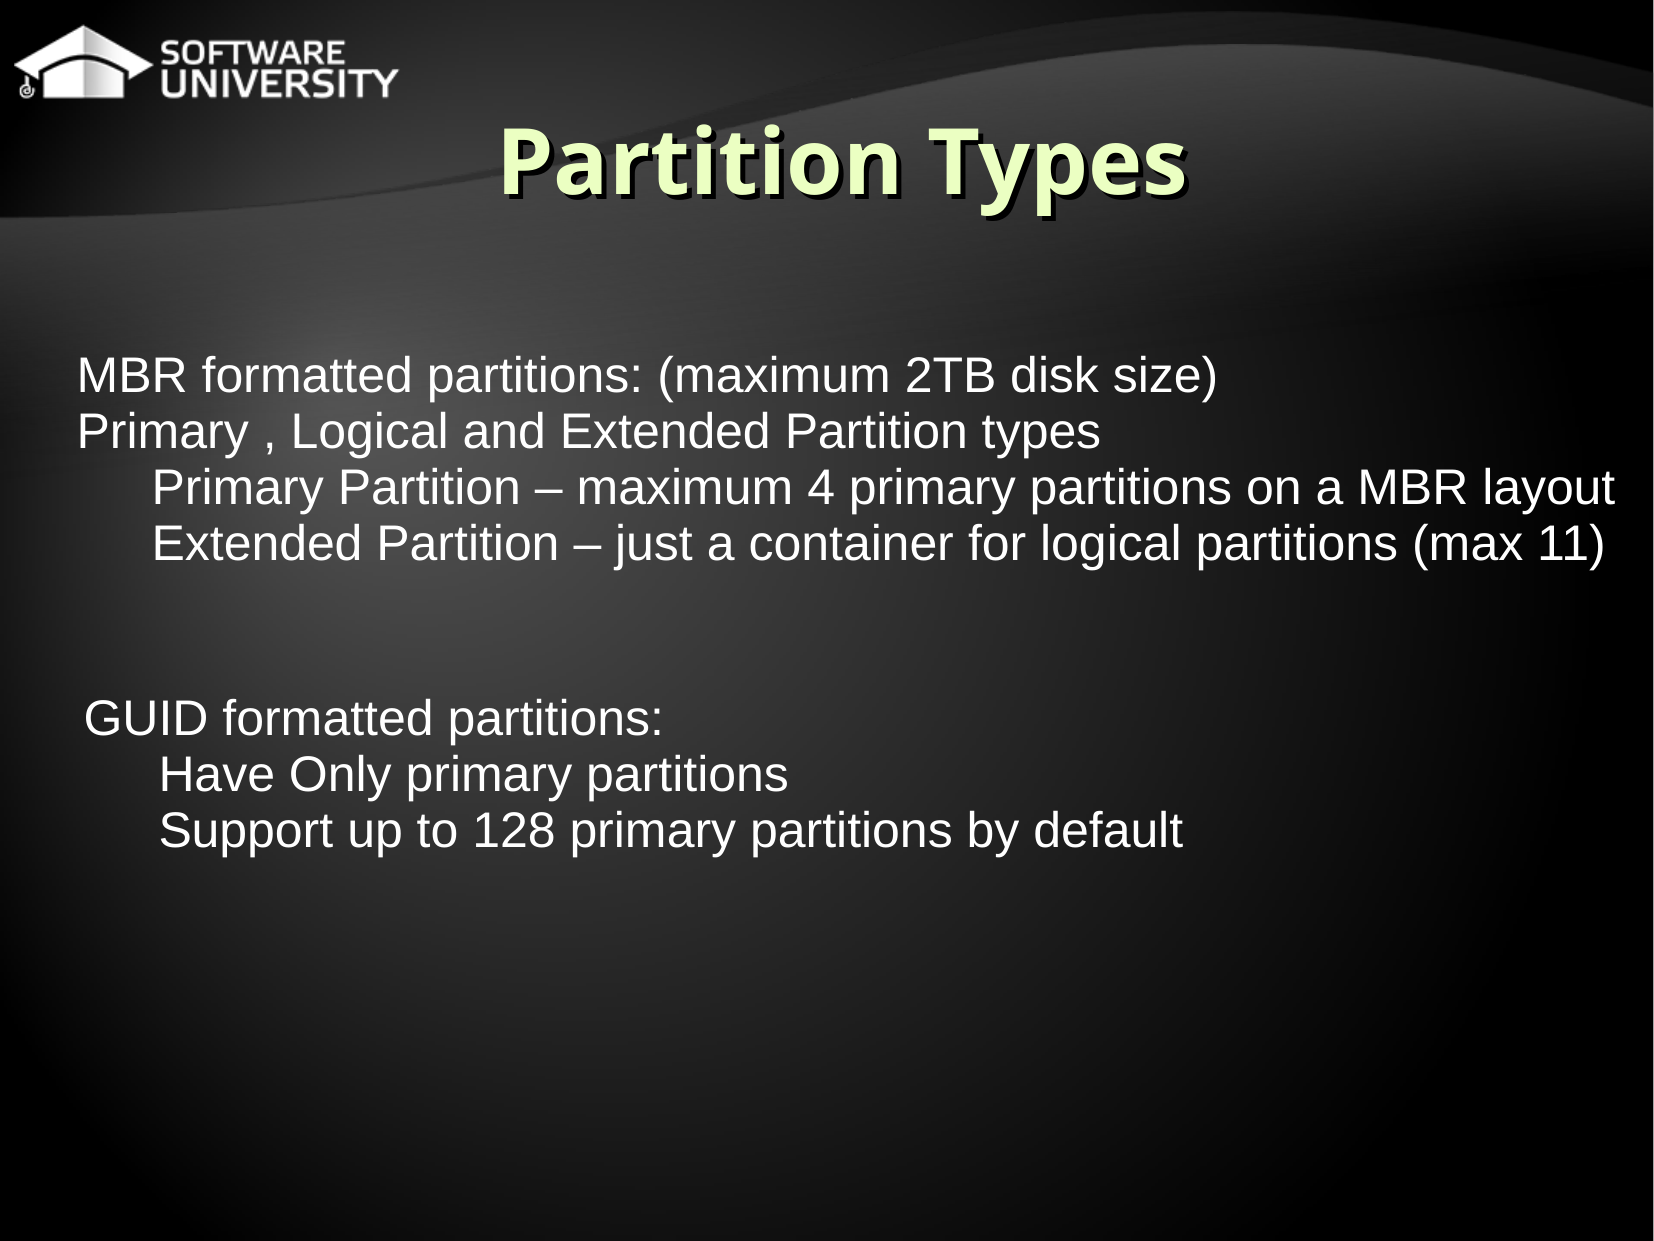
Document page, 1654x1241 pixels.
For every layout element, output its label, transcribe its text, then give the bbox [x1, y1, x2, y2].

picture [0, 0, 1654, 1241]
title Partition Types [98, 102, 1587, 213]
text_box MBR formatted partitions: (maximum 2TB disk size) Primary , Logical and Extended Partition types Primary Partition – maximum 4 primary partitions on a MBR layout Extended Partition – just a container for logical partitions (max 11) [61, 340, 1632, 578]
text_box GUID formatted partitions: Have Only primary partitions Support up to 128 primary partitions by default [68, 682, 1200, 865]
